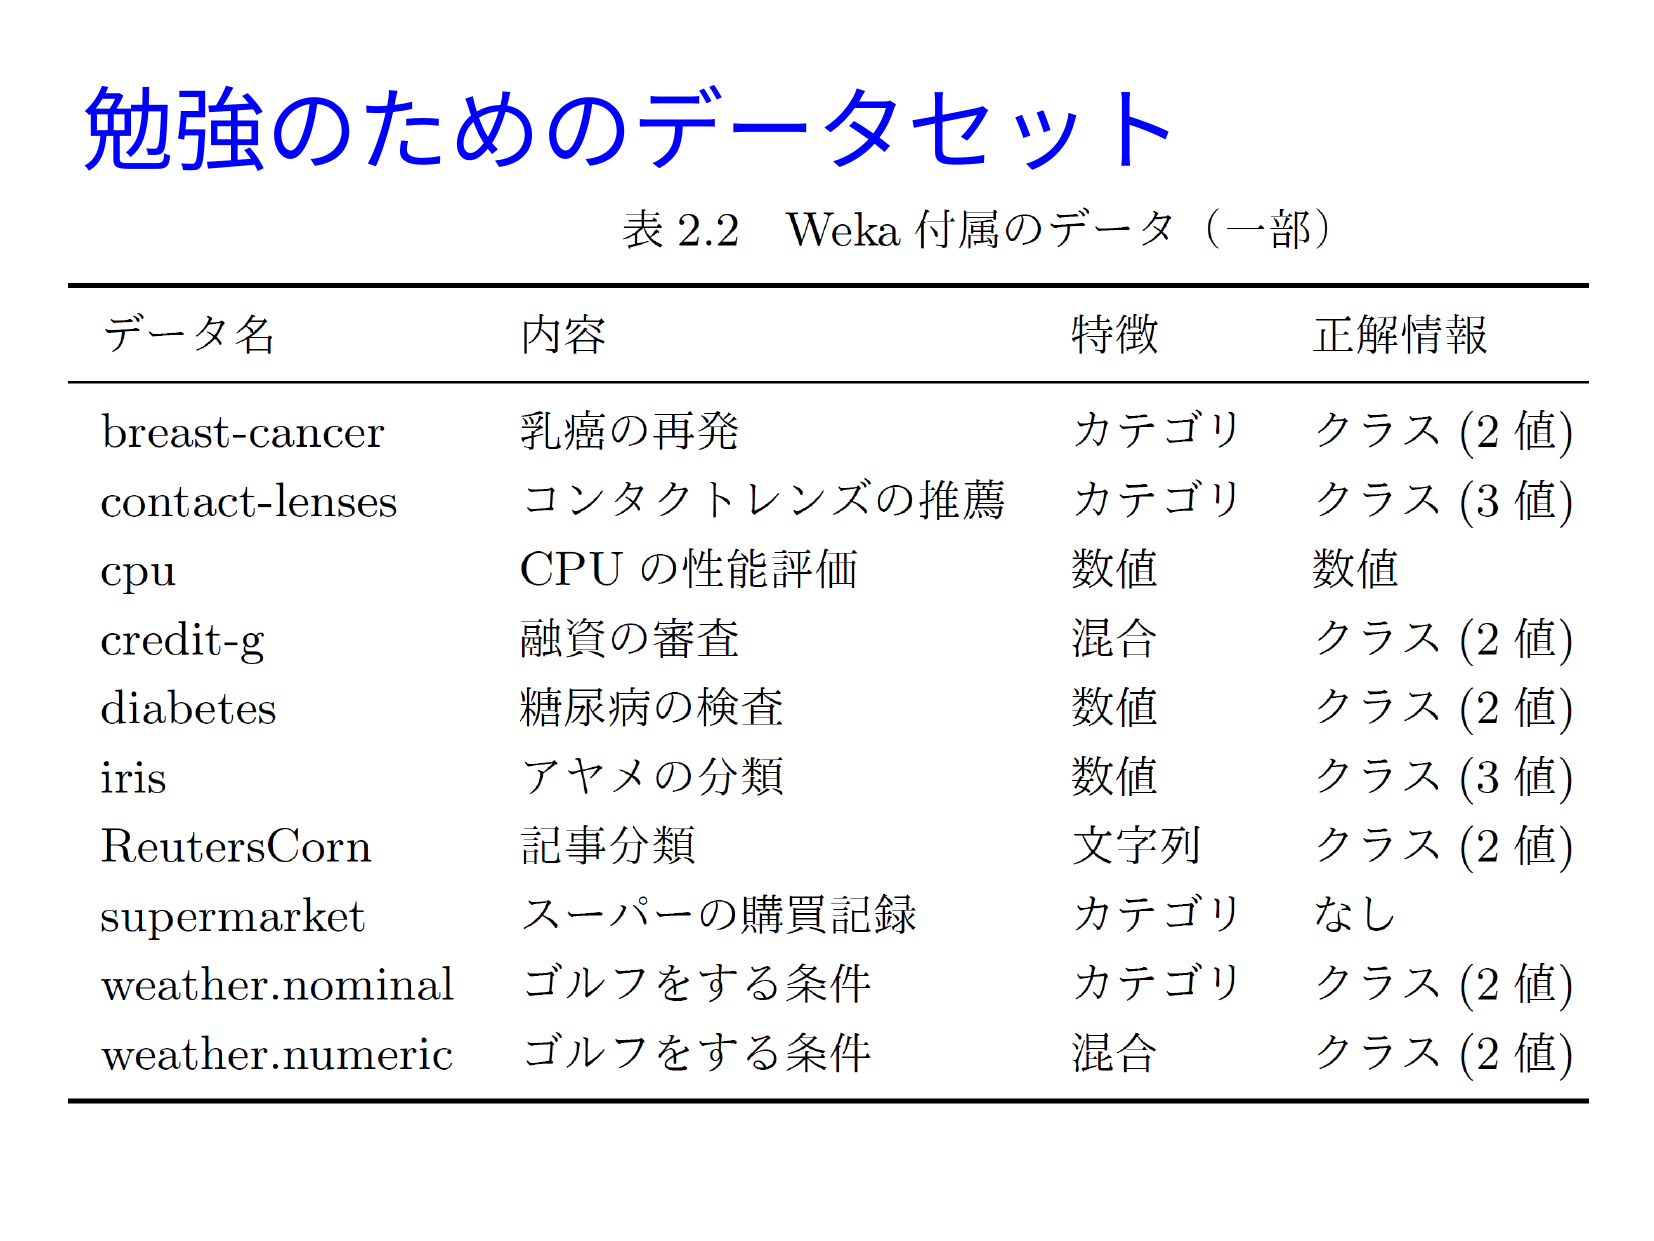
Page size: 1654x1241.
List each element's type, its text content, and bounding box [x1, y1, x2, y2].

picture [59, 191, 1589, 1123]
title 勉強のためのデータセット [82, 49, 1571, 191]
